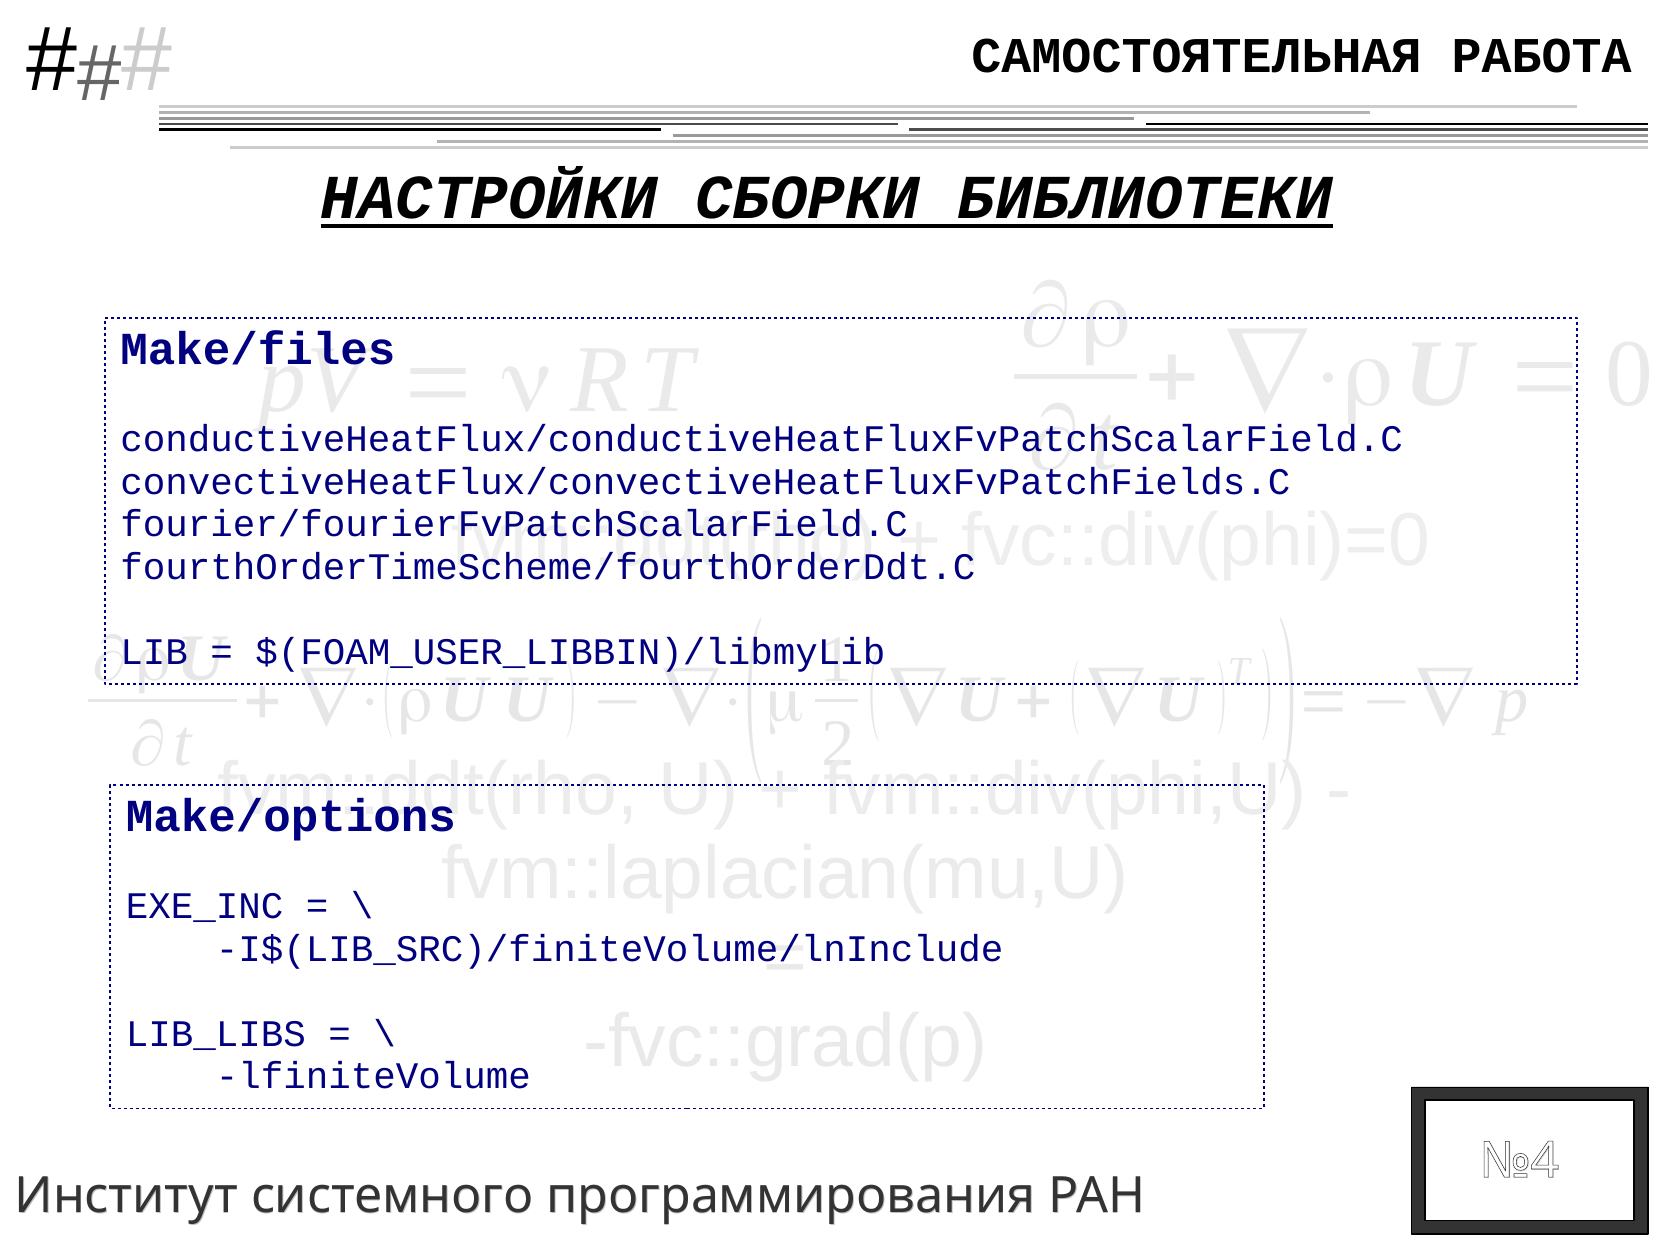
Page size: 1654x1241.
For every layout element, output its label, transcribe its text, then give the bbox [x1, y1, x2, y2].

text_box Make/files conductiveHeatFlux/conductiveHeatFluxFvPatchScalarField.C convectiveHeatFlux/convectiveHeatFluxFvPatchFields.C fourier/fourierFvPatchScalarField.C fourthOrderTimeScheme/fourthOrderDdt.C LIB = $(FOAM_USER_LIBBIN)/libmyLib [104, 317, 1577, 684]
text_box Make/options EXE_INC = \ -I$(LIB_SRC)/finiteVolume/lnInclude LIB_LIBS = \ -lfiniteVolume [110, 785, 1264, 1109]
title НАСТРОЙКИ СБОРКИ БИБЛИОТЕКИ [0, 147, 1654, 257]
